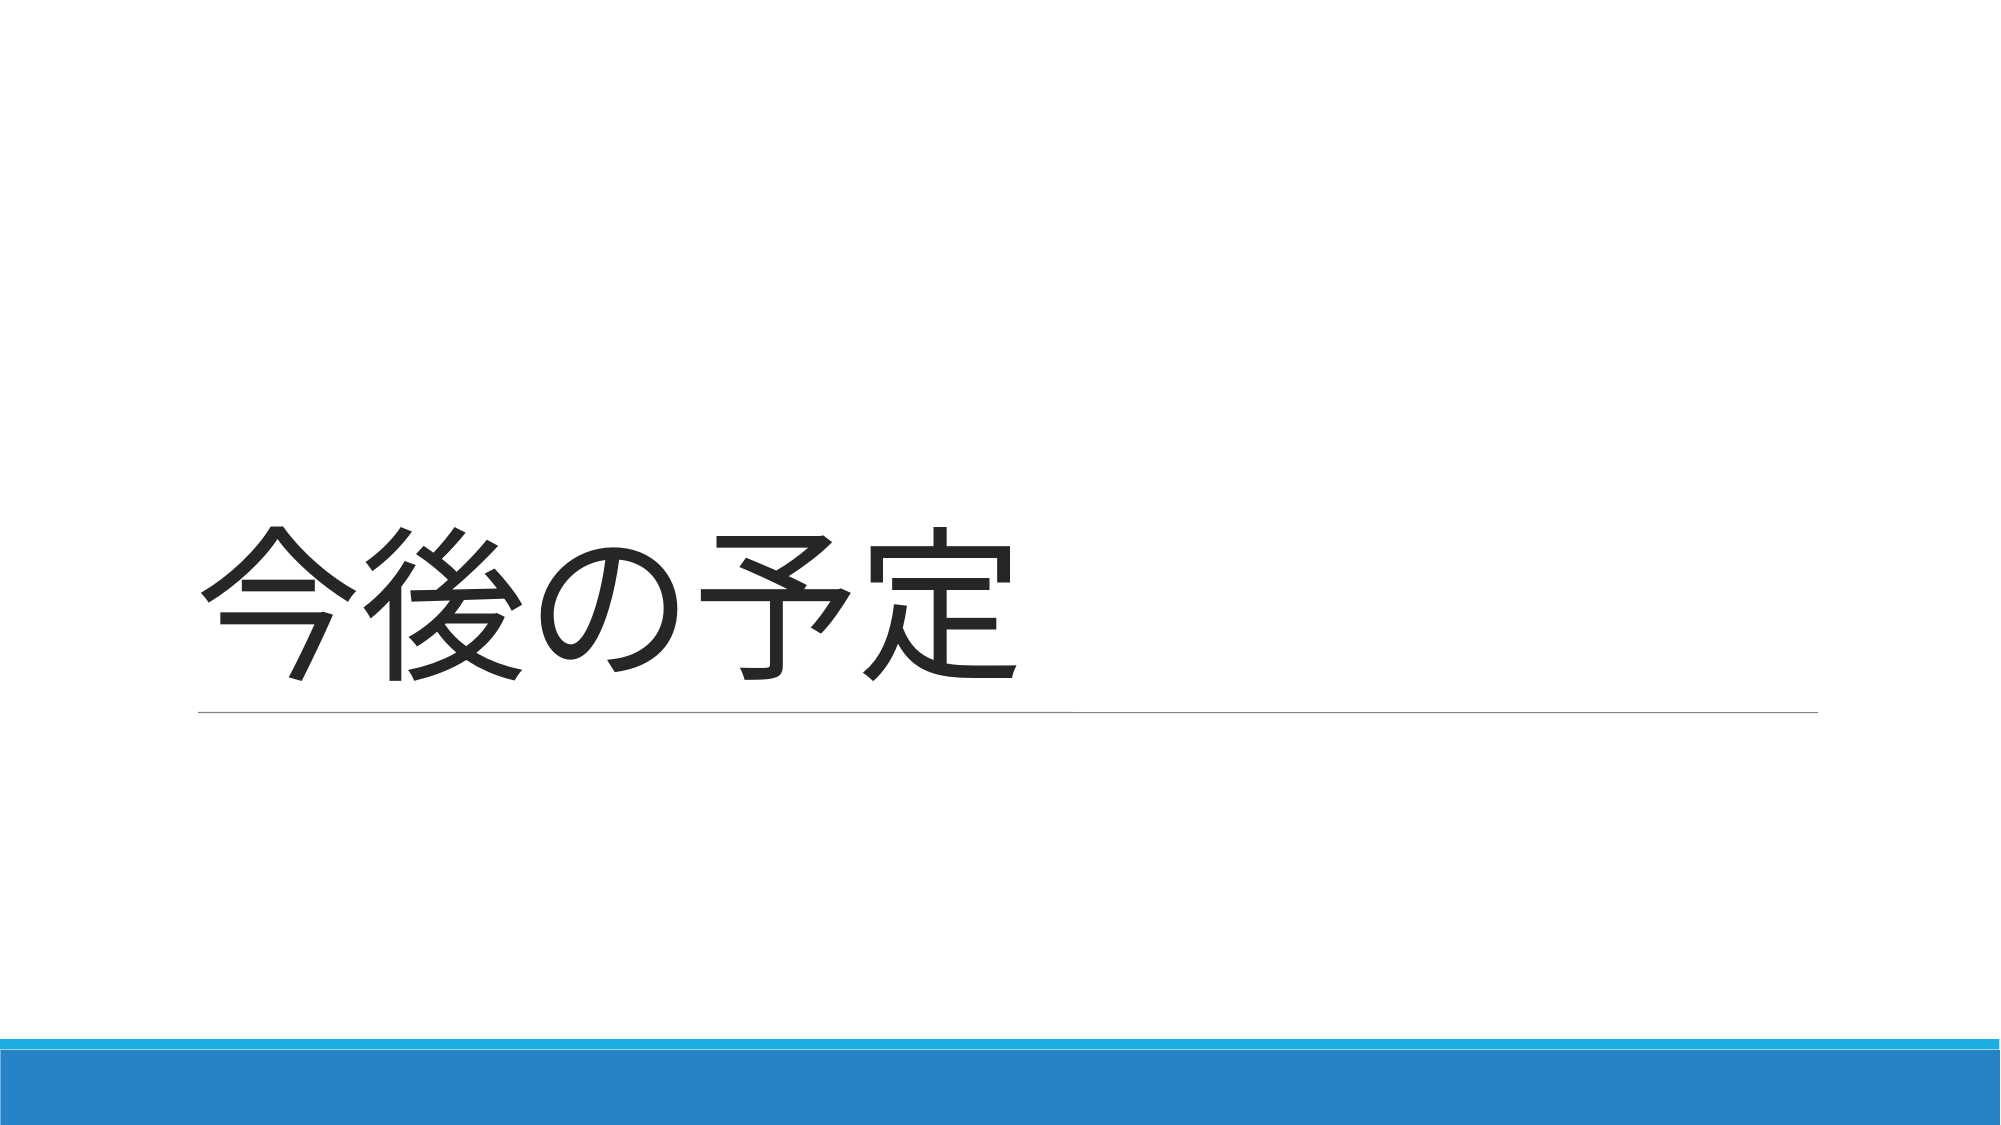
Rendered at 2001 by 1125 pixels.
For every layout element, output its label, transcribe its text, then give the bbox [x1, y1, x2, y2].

title 今後の予定 [180, 124, 1830, 710]
